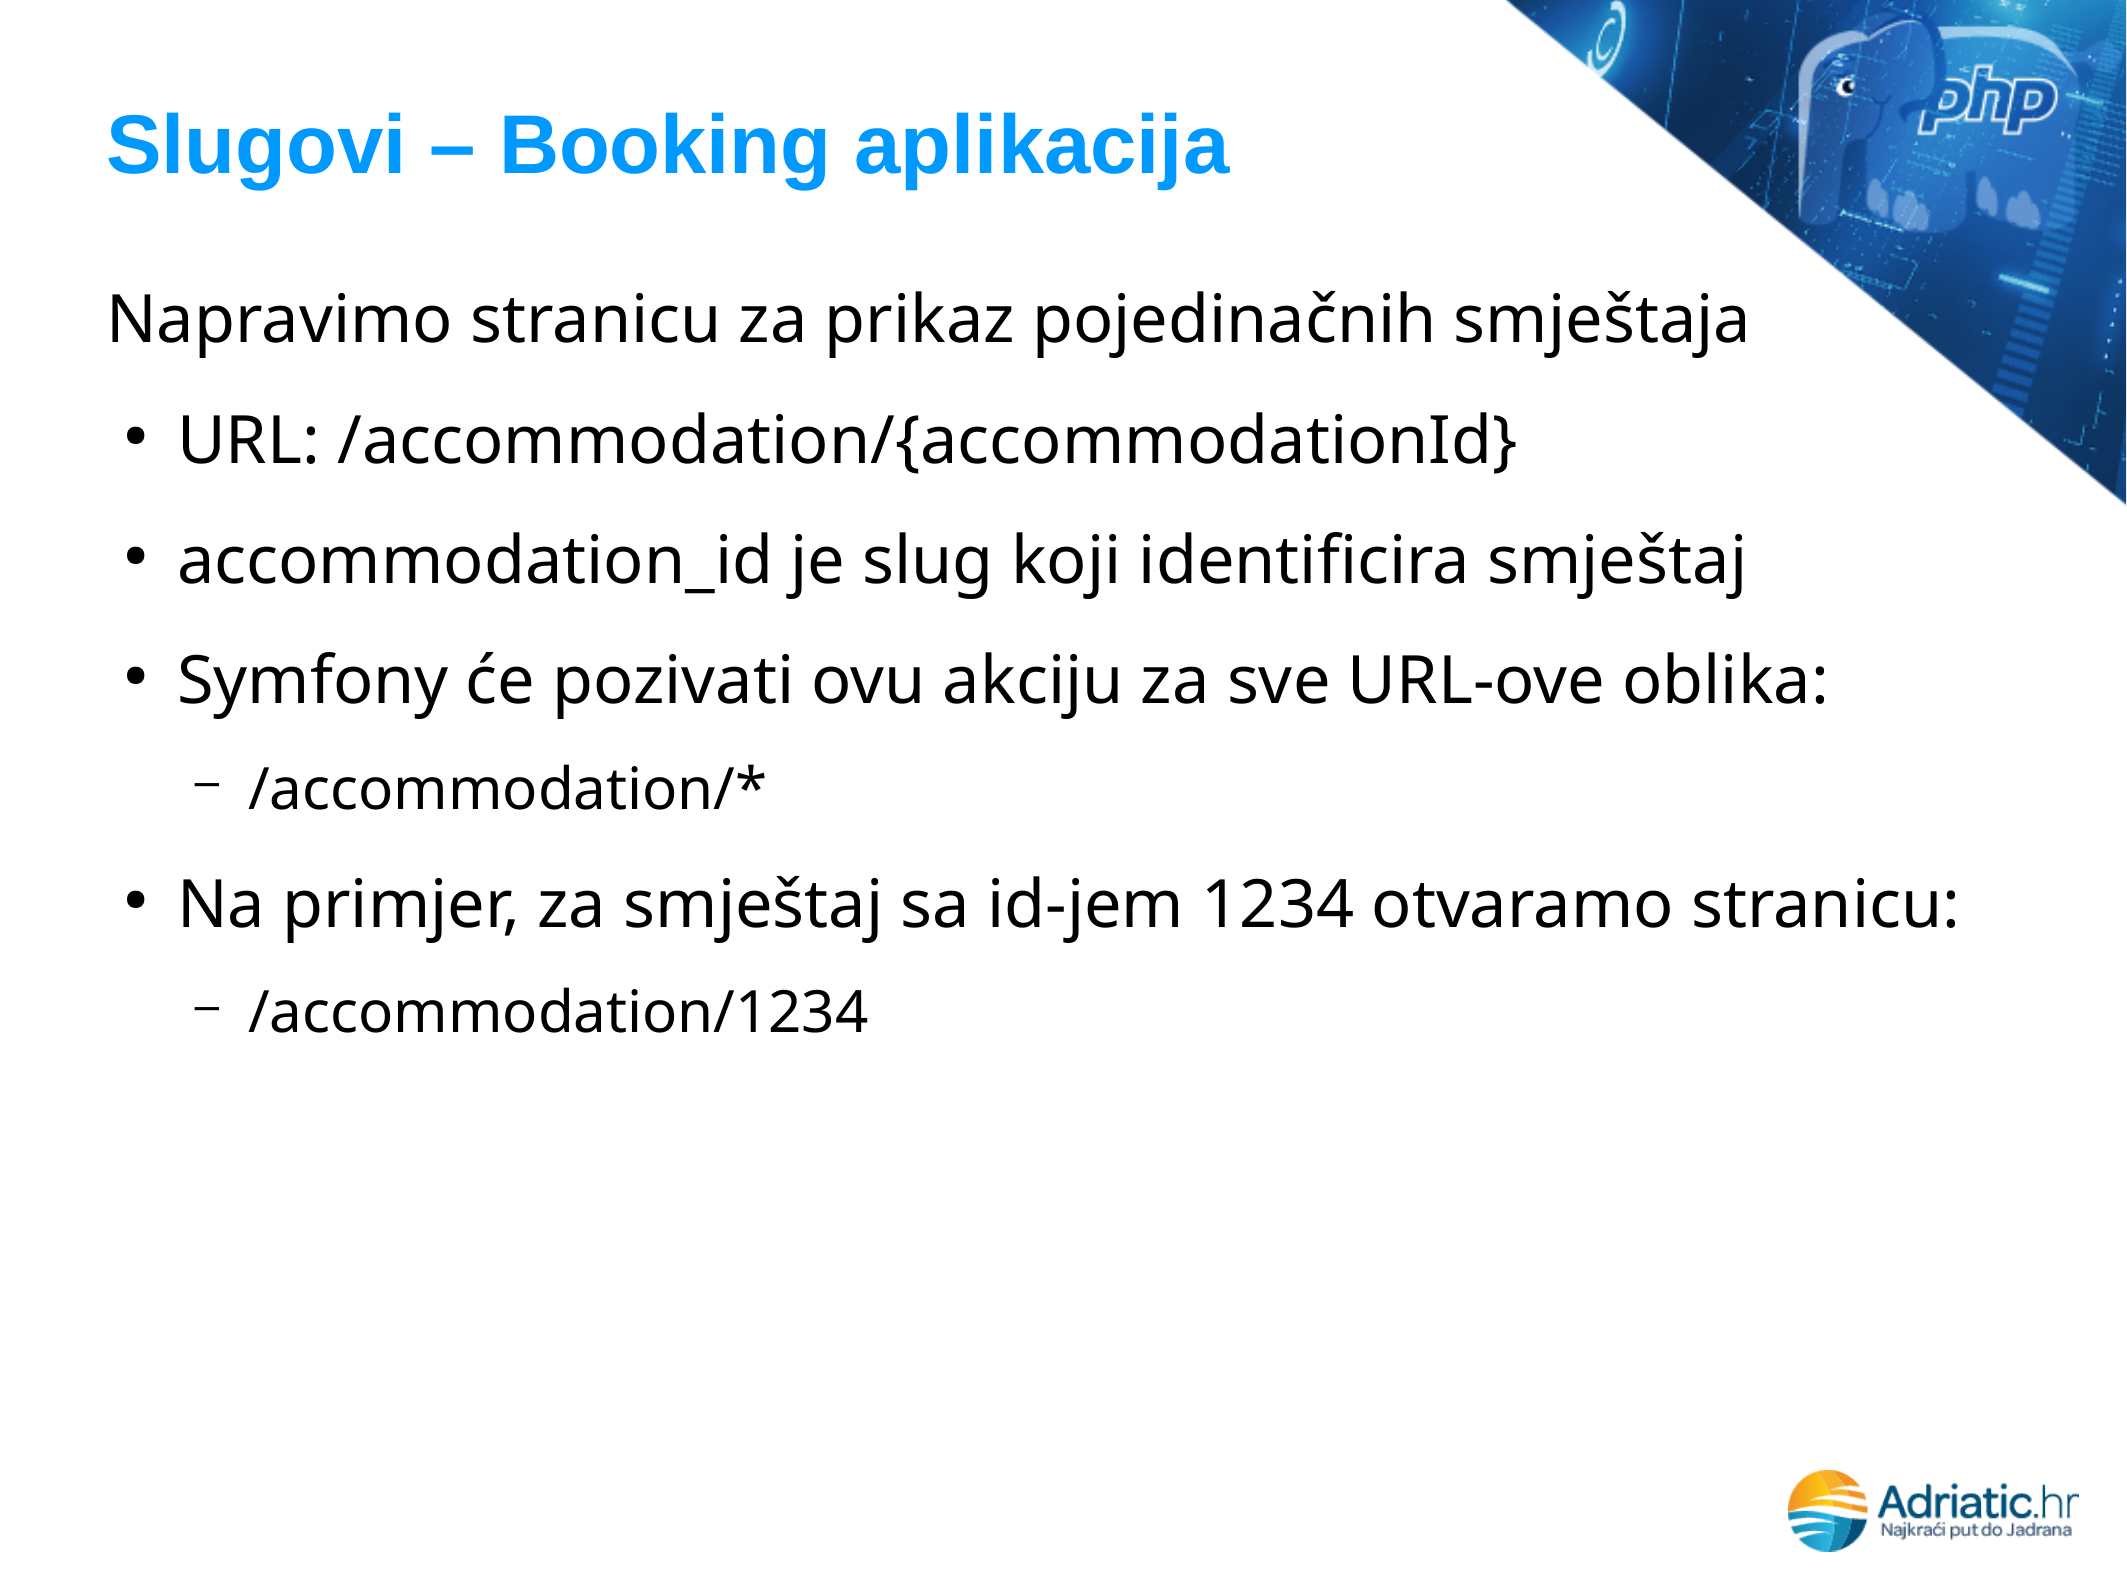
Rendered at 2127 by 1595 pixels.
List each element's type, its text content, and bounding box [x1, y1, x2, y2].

title Slugovi – Booking aplikacija [106, 70, 1630, 219]
list Napravimo stranicu za prikaz pojedinačnih smještaja URL: /accommodation/{accommodationId} accommodation_id je slug koji identificira smještaj Symfony će pozivati ovu akciju za sve URL-ove oblika: /accommodation/* Na primjer, za smještaj sa id-jem 1234 otvaramo stranicu: /accommodation/1234 [106, 271, 2020, 1453]
picture [1505, 0, 2127, 625]
picture [1788, 1470, 2079, 1552]
